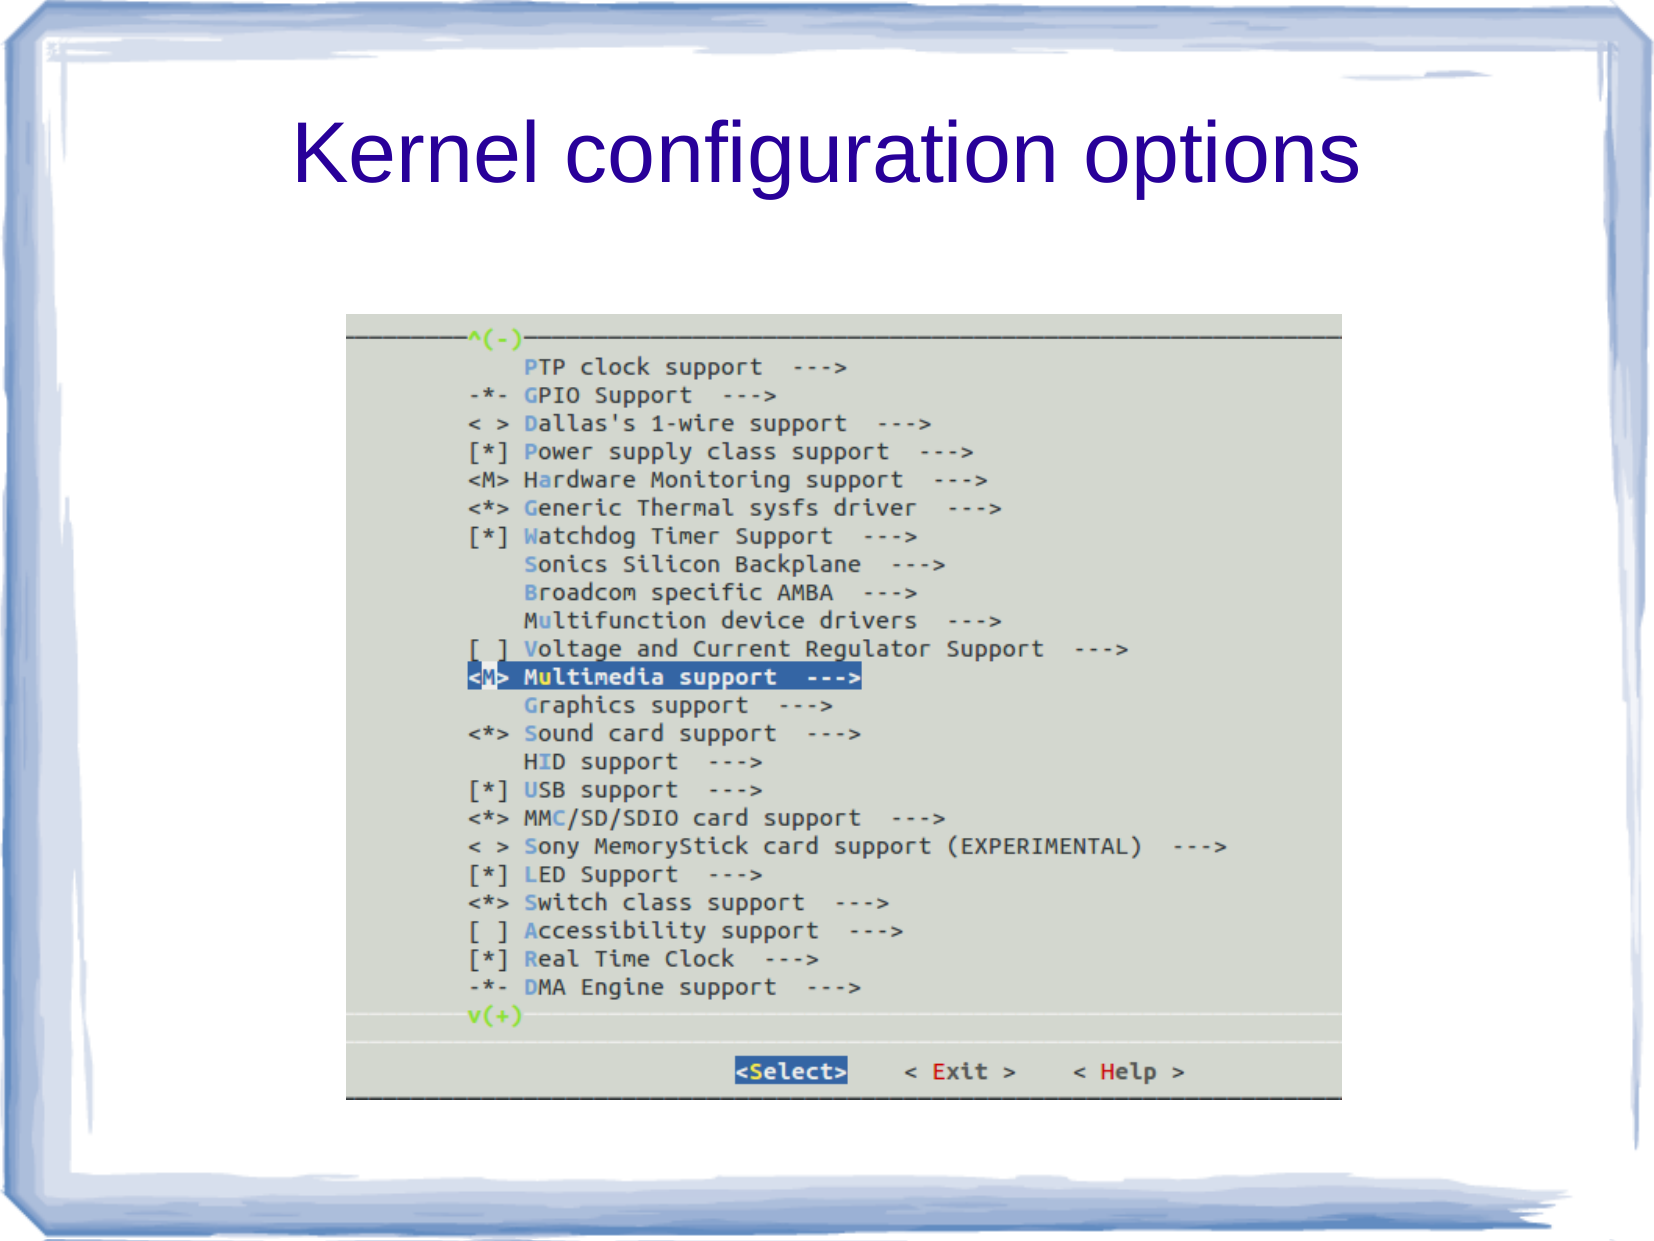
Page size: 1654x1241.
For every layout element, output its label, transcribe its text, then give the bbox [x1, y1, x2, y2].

title Kernel configuration options [82, 49, 1571, 257]
picture [0, 0, 1654, 1241]
